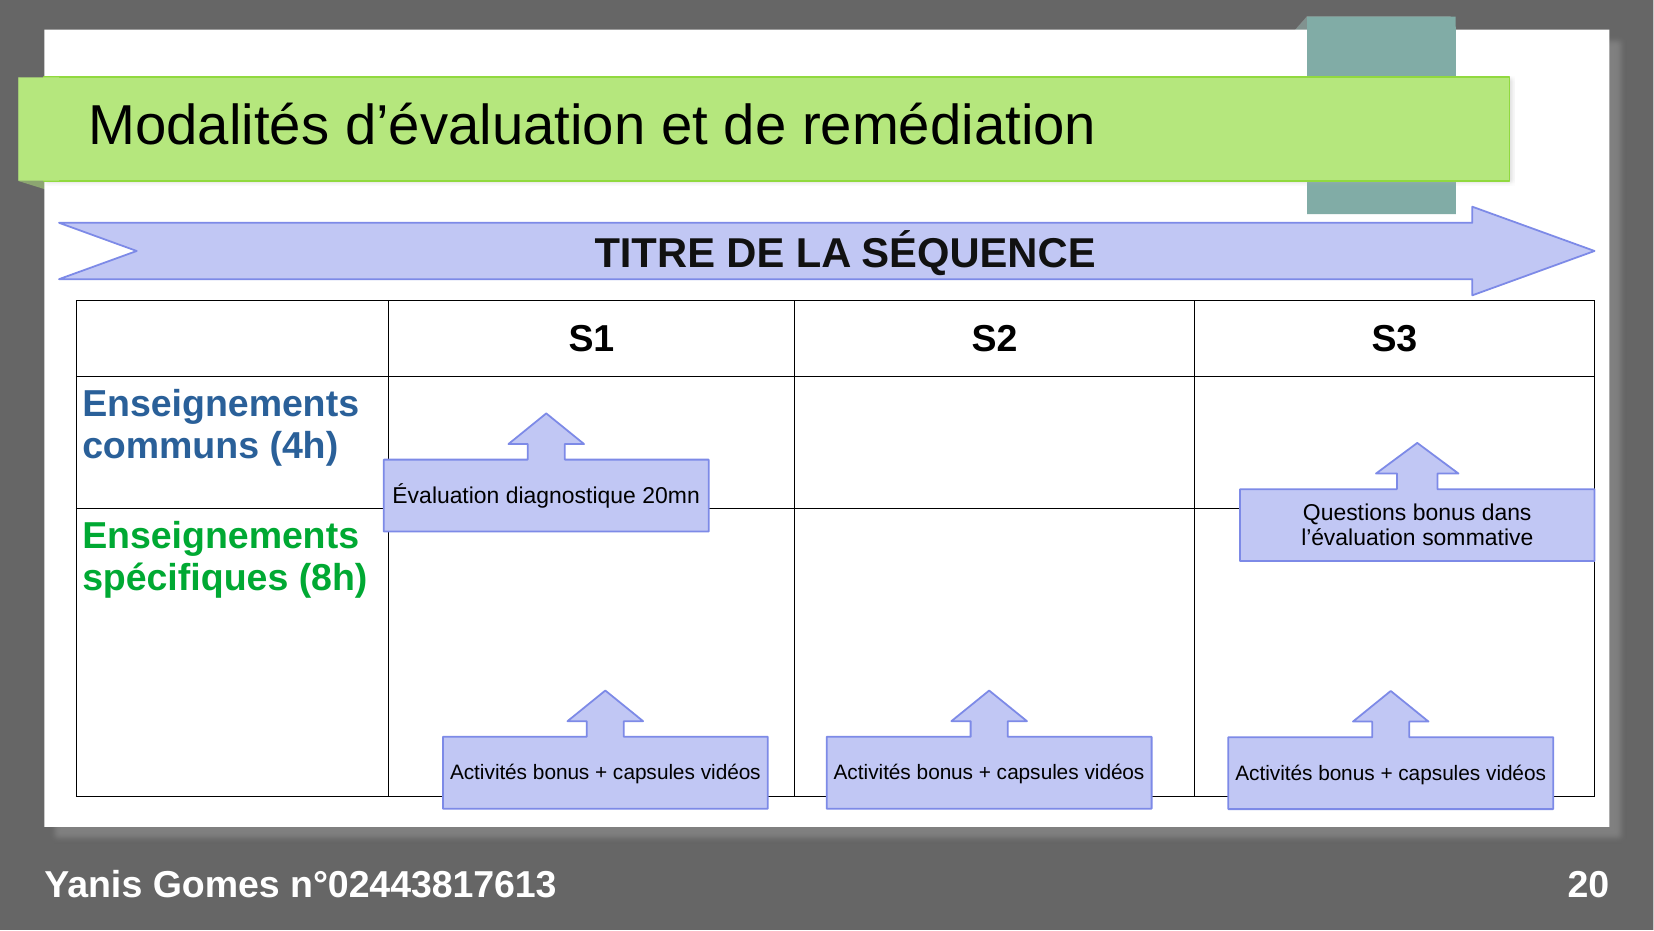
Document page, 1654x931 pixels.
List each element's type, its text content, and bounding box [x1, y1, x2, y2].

text_box Évaluation diagnostique 20mn [383, 413, 709, 532]
text_box Questions bonus dans l’évaluation sommative [1240, 442, 1595, 562]
table_cell [389, 377, 794, 508]
table_cell [1195, 377, 1594, 508]
text_box Yanis Gomes n°02443817613 [29, 856, 680, 916]
table_cell [795, 509, 1194, 796]
title Modalités d’évaluation et de remédiation [88, 73, 1506, 178]
text_box <numéro> [974, 856, 1625, 916]
table_header S2 [795, 301, 1194, 376]
table_cell [389, 509, 794, 796]
list TITRE DE LA SÉQUENCE [210, 228, 1481, 278]
text_box Activités bonus + capsules vidéos [442, 690, 768, 809]
text_box [59, 206, 1595, 296]
table_header [77, 301, 388, 376]
table_cell Enseignements spécifiques (8h) [77, 509, 388, 796]
text_box Activités bonus + capsules vidéos [1228, 690, 1554, 810]
text_box Activités bonus + capsules vidéos [826, 690, 1152, 809]
table_header S1 [389, 301, 794, 376]
table_cell [795, 377, 1194, 508]
table_cell [1195, 509, 1594, 796]
table_cell Enseignements communs (4h) [77, 377, 388, 508]
table_header S3 [1195, 301, 1594, 376]
